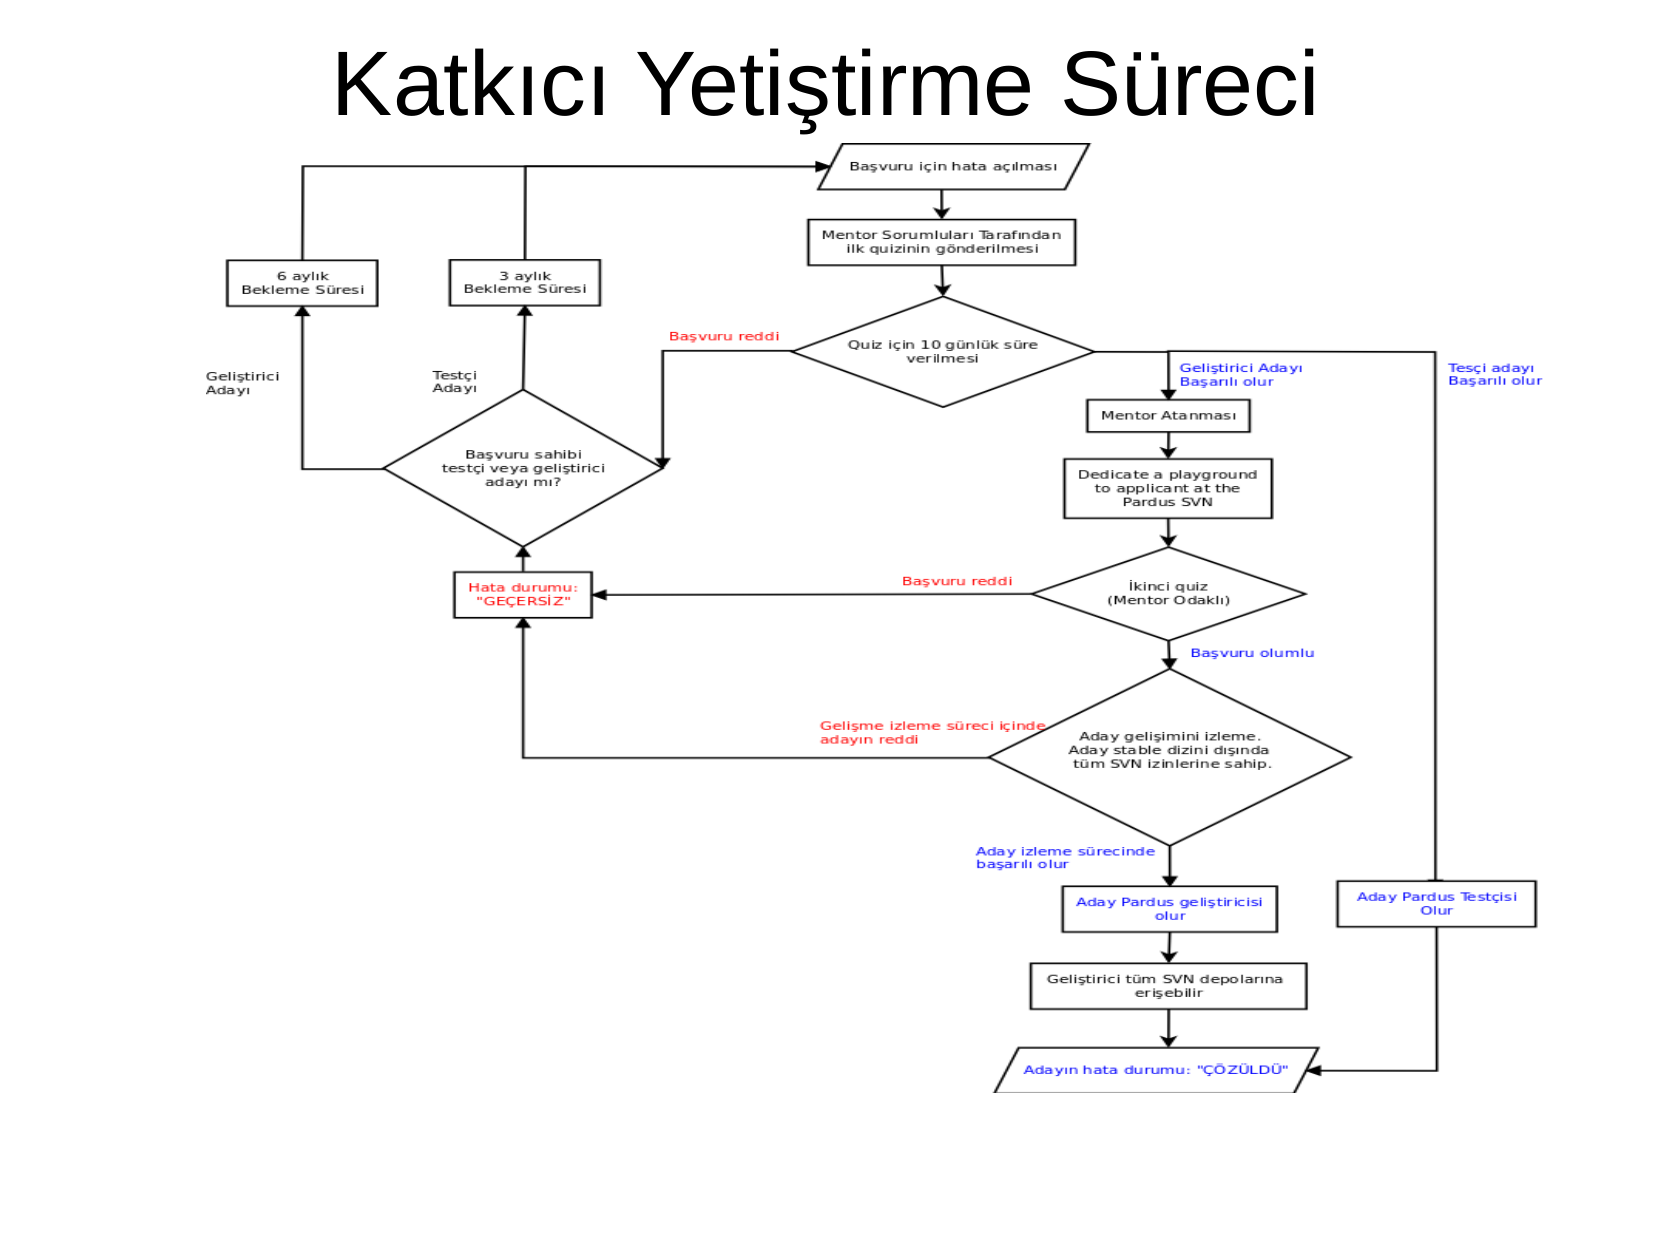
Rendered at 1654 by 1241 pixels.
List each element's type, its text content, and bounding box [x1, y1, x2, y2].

title Katkıcı Yetiştirme Süreci [82, 32, 1571, 136]
picture [206, 143, 1595, 1093]
